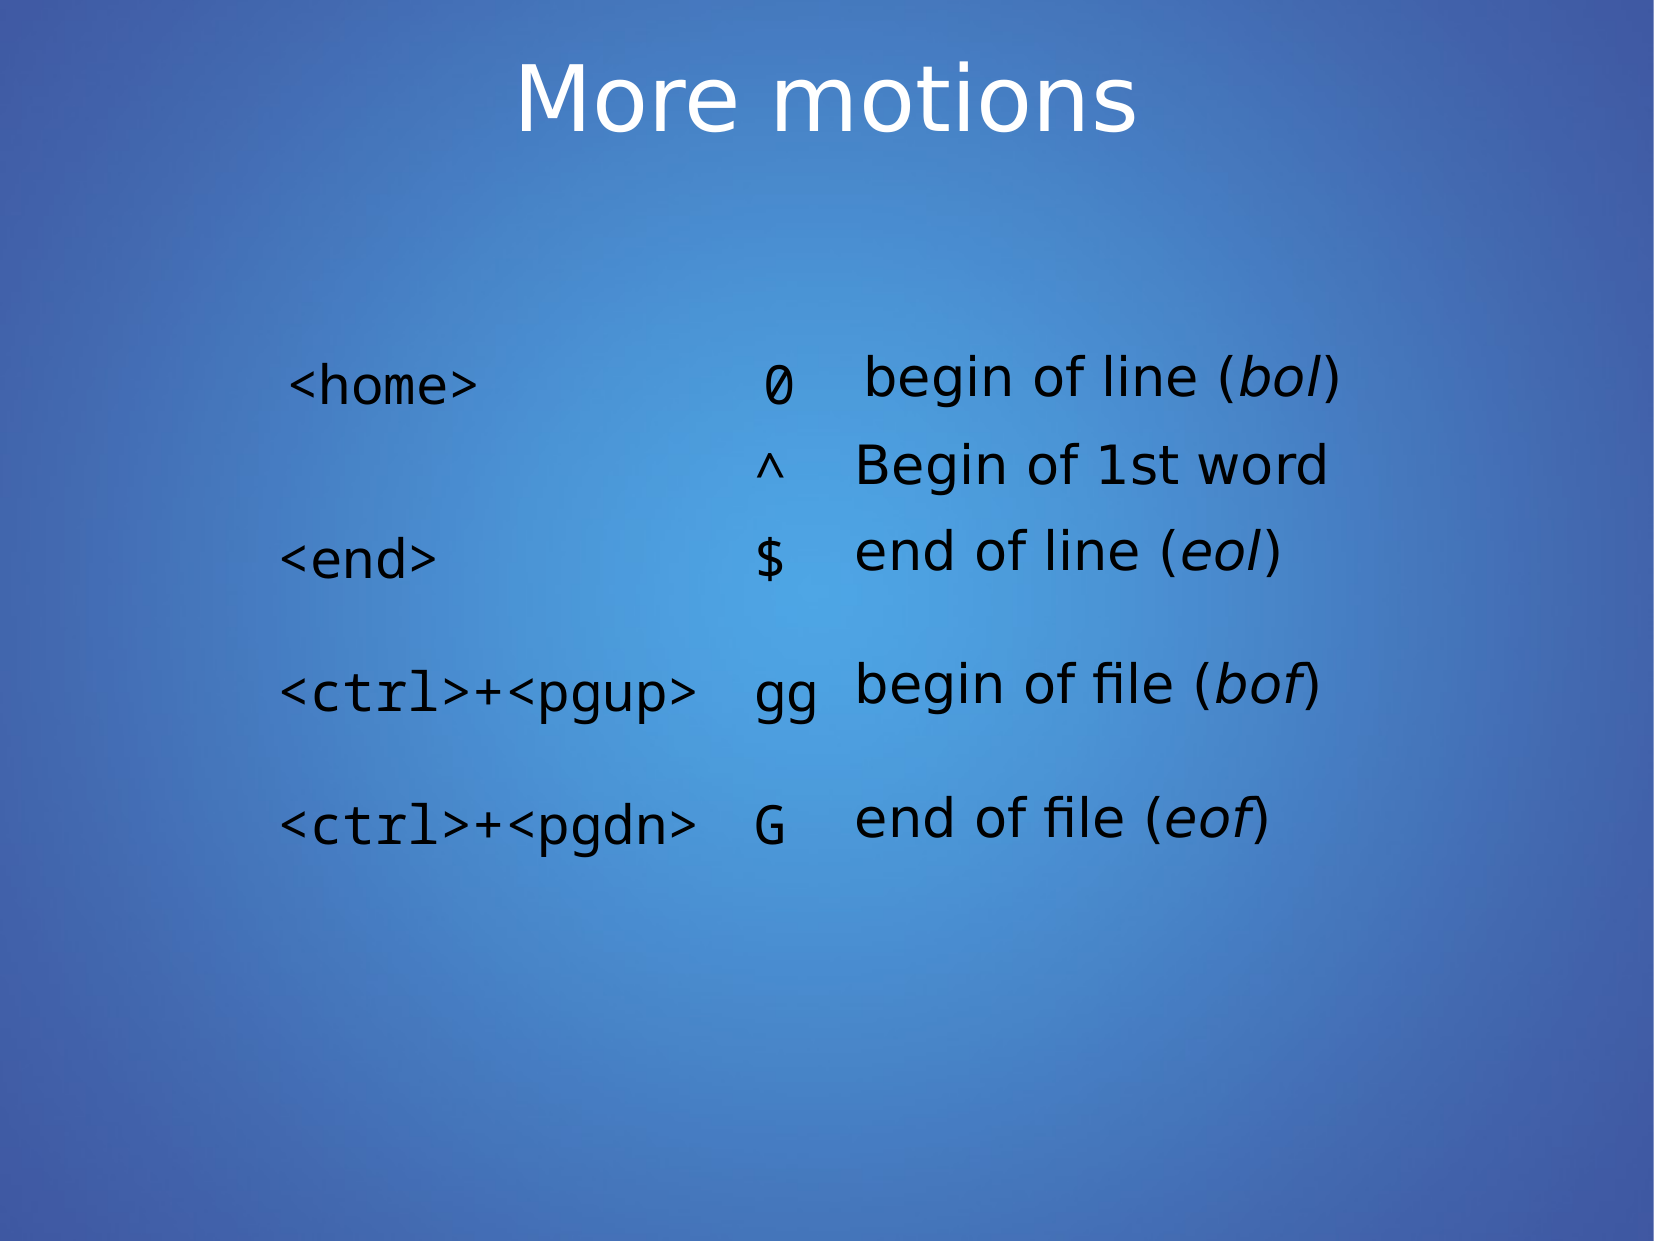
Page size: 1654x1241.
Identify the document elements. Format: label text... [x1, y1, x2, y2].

table_header <home> [272, 339, 749, 428]
table_header 0 [749, 339, 849, 428]
picture [0, 0, 1654, 1241]
title More motions [82, 23, 1571, 175]
table_cell $ [749, 514, 849, 647]
table_cell <end> [272, 514, 749, 647]
table_cell G [749, 781, 849, 914]
table_cell begin of file (bof) [849, 647, 1382, 781]
table_cell gg [749, 647, 849, 781]
table_cell end of file (eof) [849, 781, 1382, 914]
table_cell ^ [749, 428, 849, 514]
table_cell <ctrl>+<pgup> [272, 647, 749, 781]
table_cell <ctrl>+<pgdn> [272, 781, 749, 914]
table_cell [272, 428, 749, 514]
table_cell end of line (eol) [849, 514, 1382, 647]
table_cell Begin of 1st word [849, 428, 1382, 514]
table_header begin of line (bol) [849, 339, 1382, 428]
